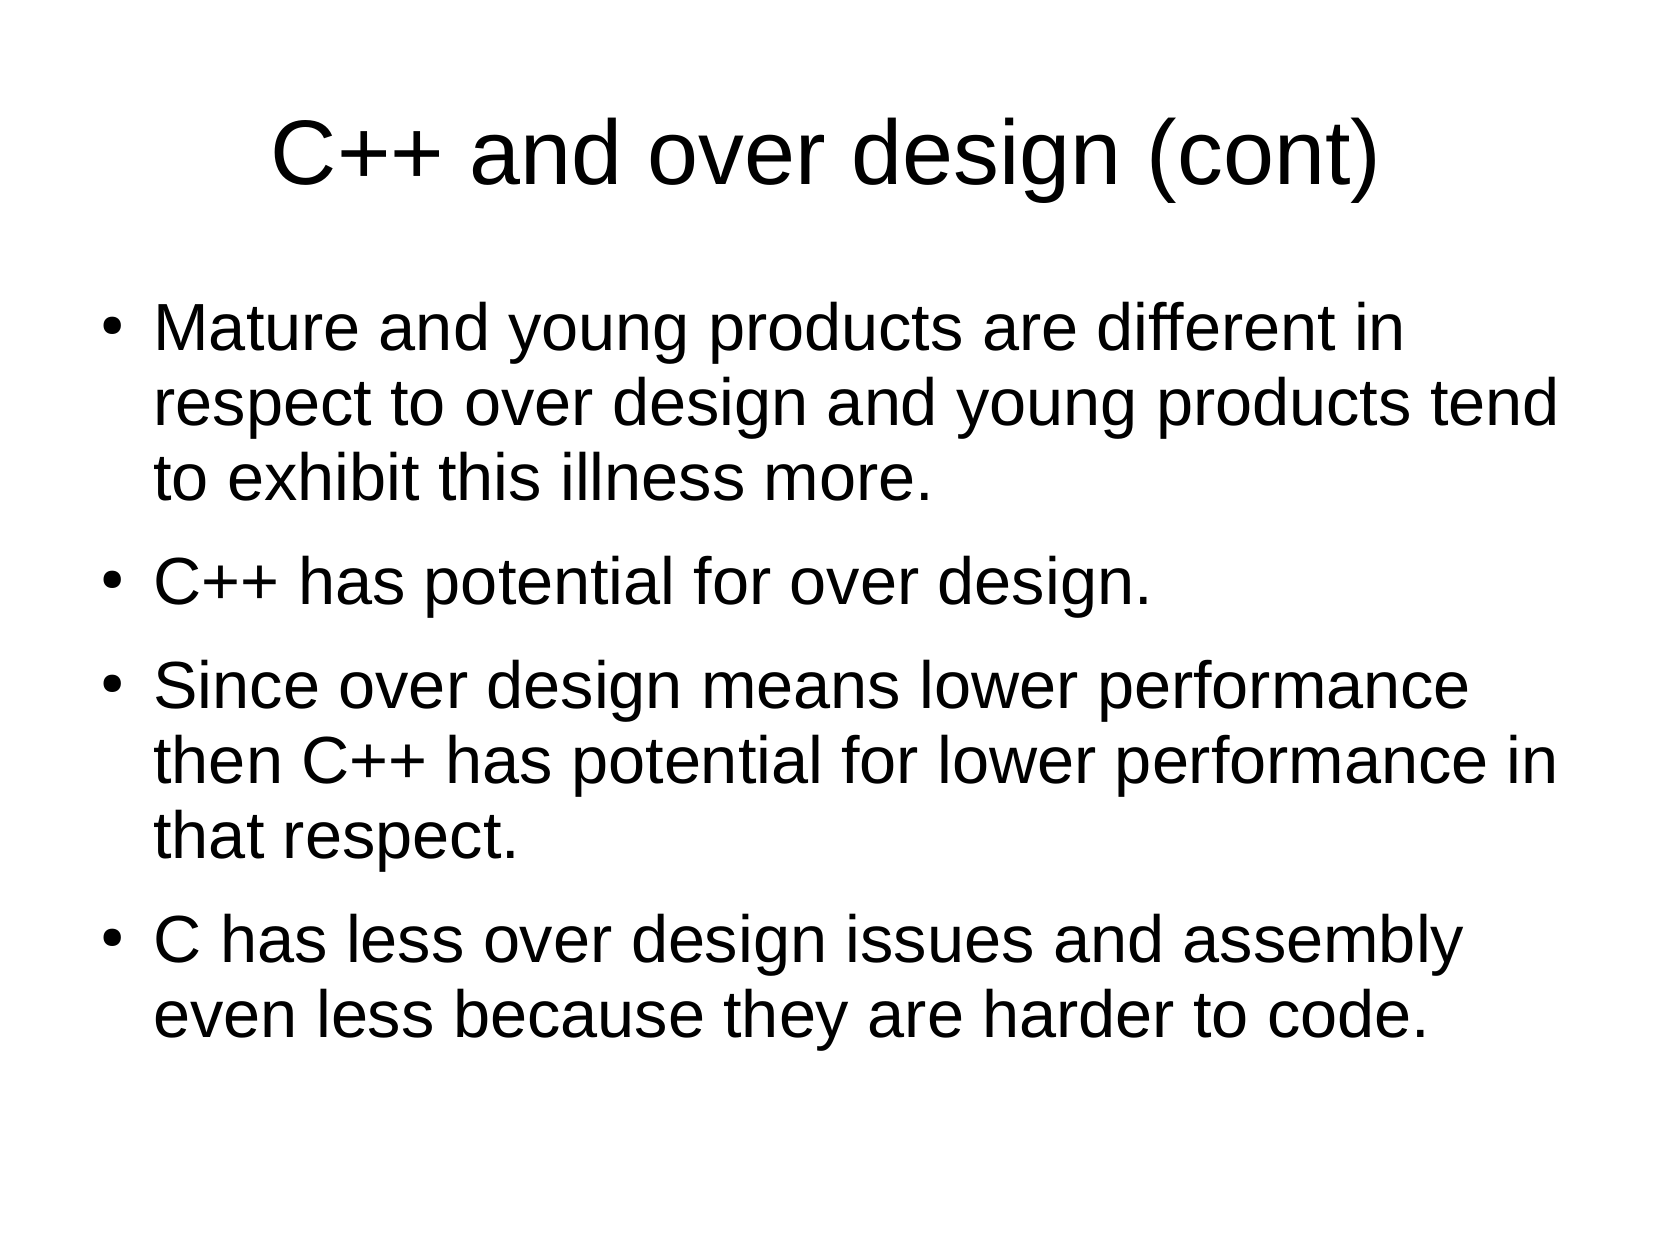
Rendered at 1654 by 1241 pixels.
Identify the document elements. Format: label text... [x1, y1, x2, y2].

list Mature and young products are different in respect to over design and young products tend to exhibit this illness more. C++ has potential for over design. Since over design means lower performance then C++ has potential for lower performance in that respect. C has less over design issues and assembly even less because they are harder to code. [82, 290, 1571, 1109]
title C++ and over design (cont) [82, 49, 1571, 257]
